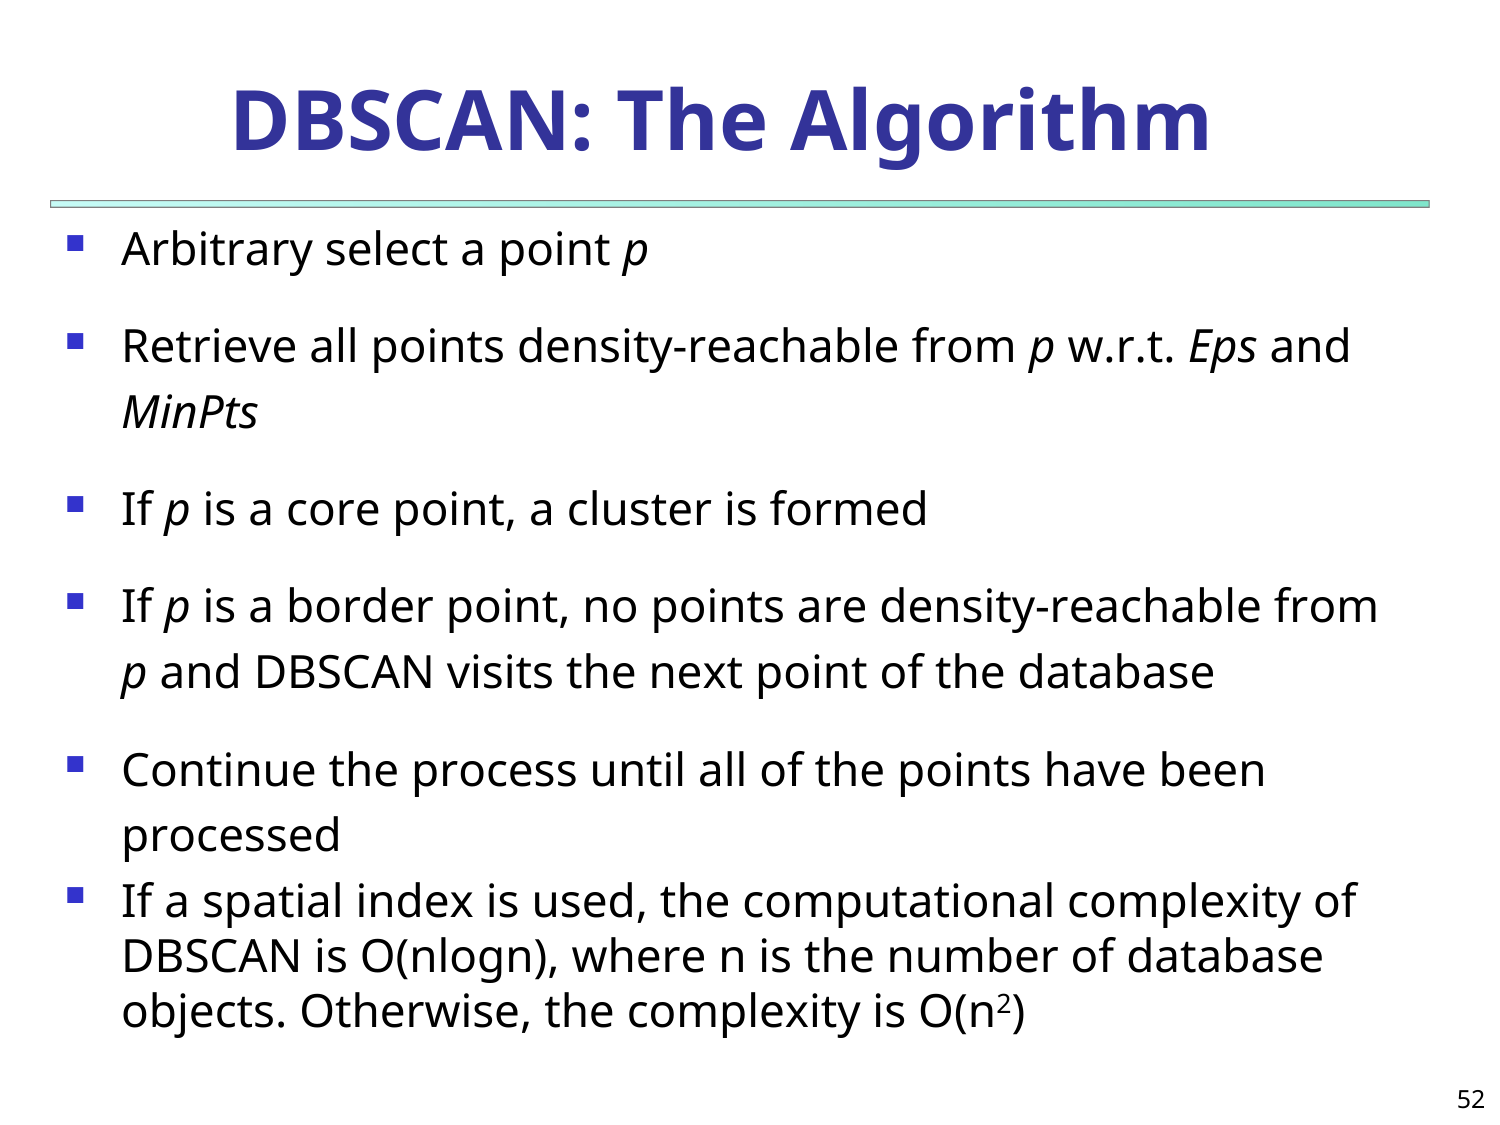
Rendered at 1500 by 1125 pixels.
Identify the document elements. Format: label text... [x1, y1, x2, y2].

title DBSCAN: The Algorithm [111, 59, 1332, 175]
list Arbitrary select a point p Retrieve all points density-reachable from p w.r.t. Eps and MinPts If p is a core point, a cluster is formed If p is a border point, no points are density-reachable from p and DBSCAN visits the next point of the database Continue the process until all of the points have been processed If a spatial index is used, the computational complexity of DBSCAN is O(nlogn), where n is the number of database objects. Otherwise, the complexity is O(n2) [49, 201, 1413, 1111]
text_box 18 [1187, 1062, 1500, 1125]
